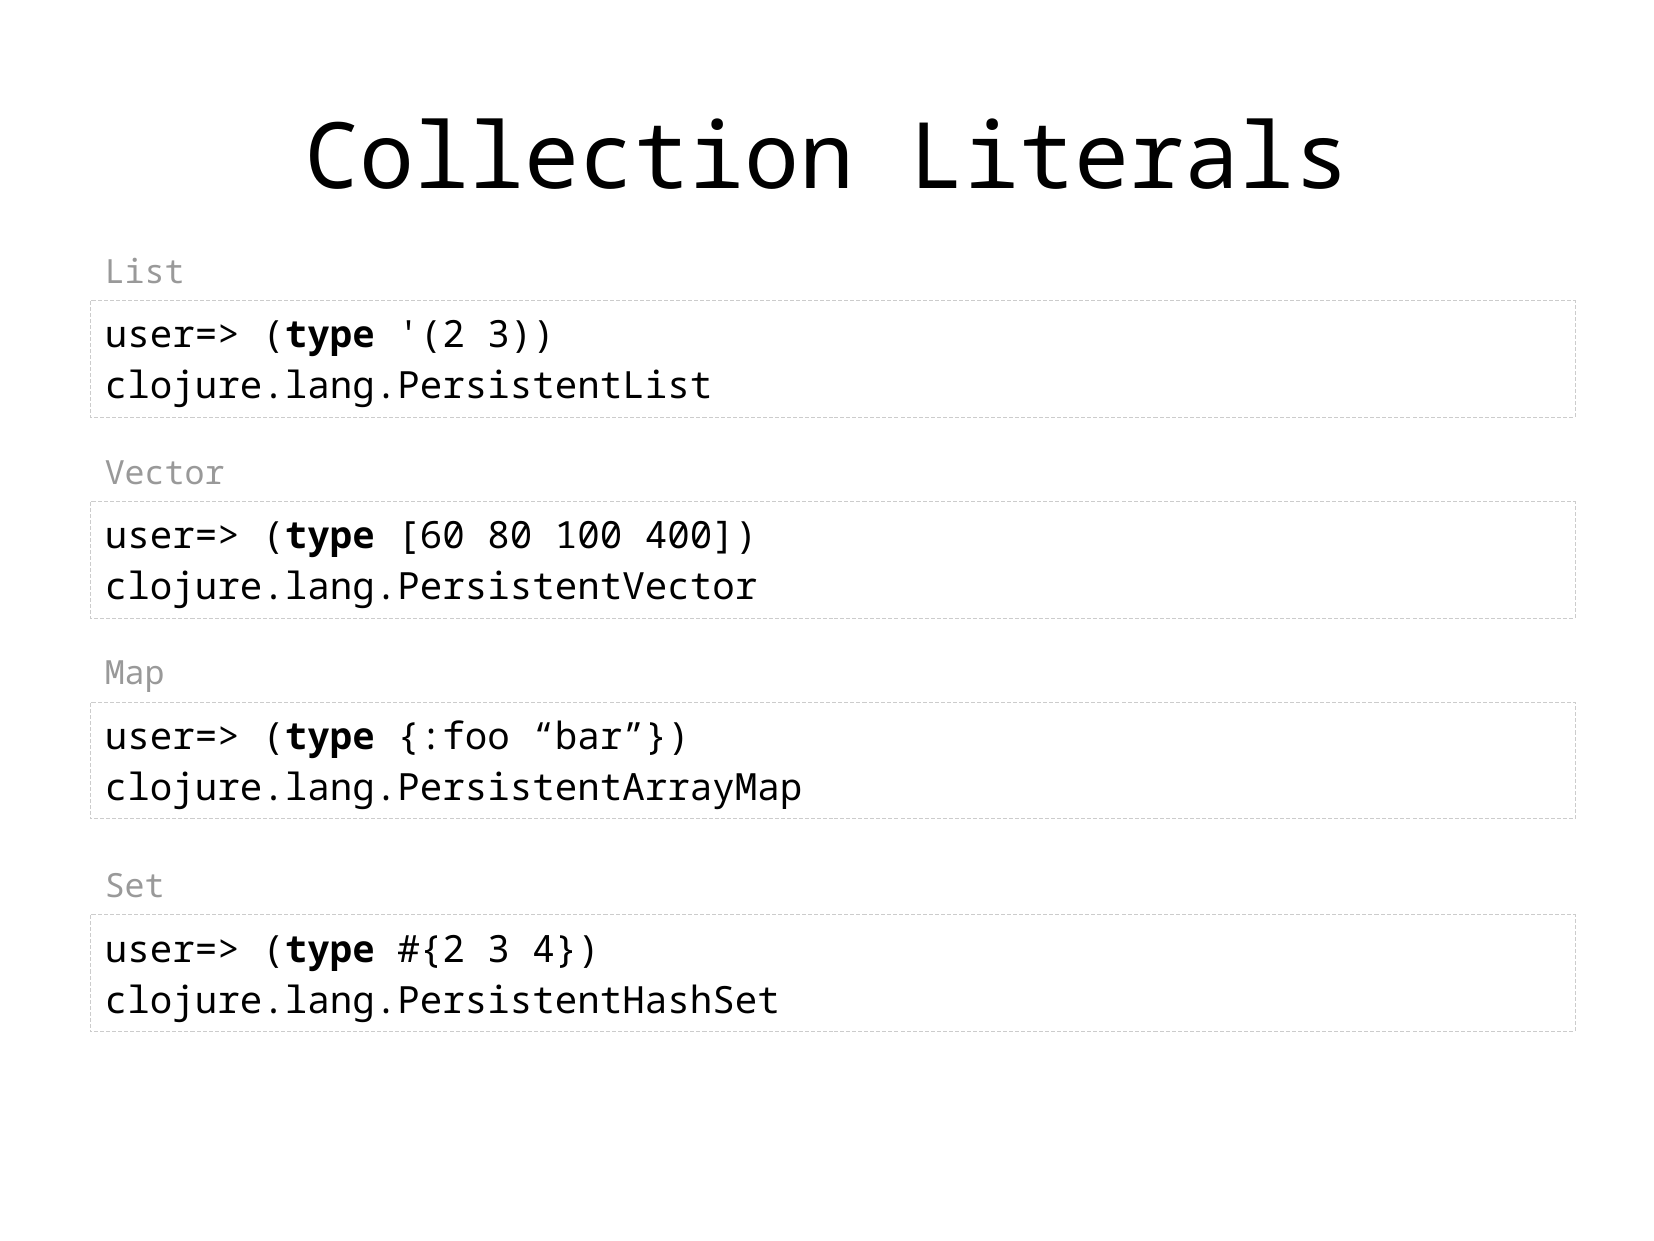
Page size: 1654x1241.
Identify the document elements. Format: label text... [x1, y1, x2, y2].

text_box user=> (type '(2 3)) clojure.lang.PersistentList [90, 300, 1576, 391]
text_box Vector [90, 441, 856, 490]
text_box Map [90, 642, 856, 691]
title Collection Literals [82, 49, 1571, 257]
text_box Set [90, 854, 856, 903]
text_box List [90, 240, 856, 289]
text_box user=> (type {:foo “bar”}) clojure.lang.PersistentArrayMap [90, 702, 1576, 792]
text_box user=> (type #{2 3 4}) clojure.lang.PersistentHashSet [90, 914, 1576, 1005]
text_box user=> (type [60 80 100 400]) clojure.lang.PersistentVector [90, 501, 1576, 592]
